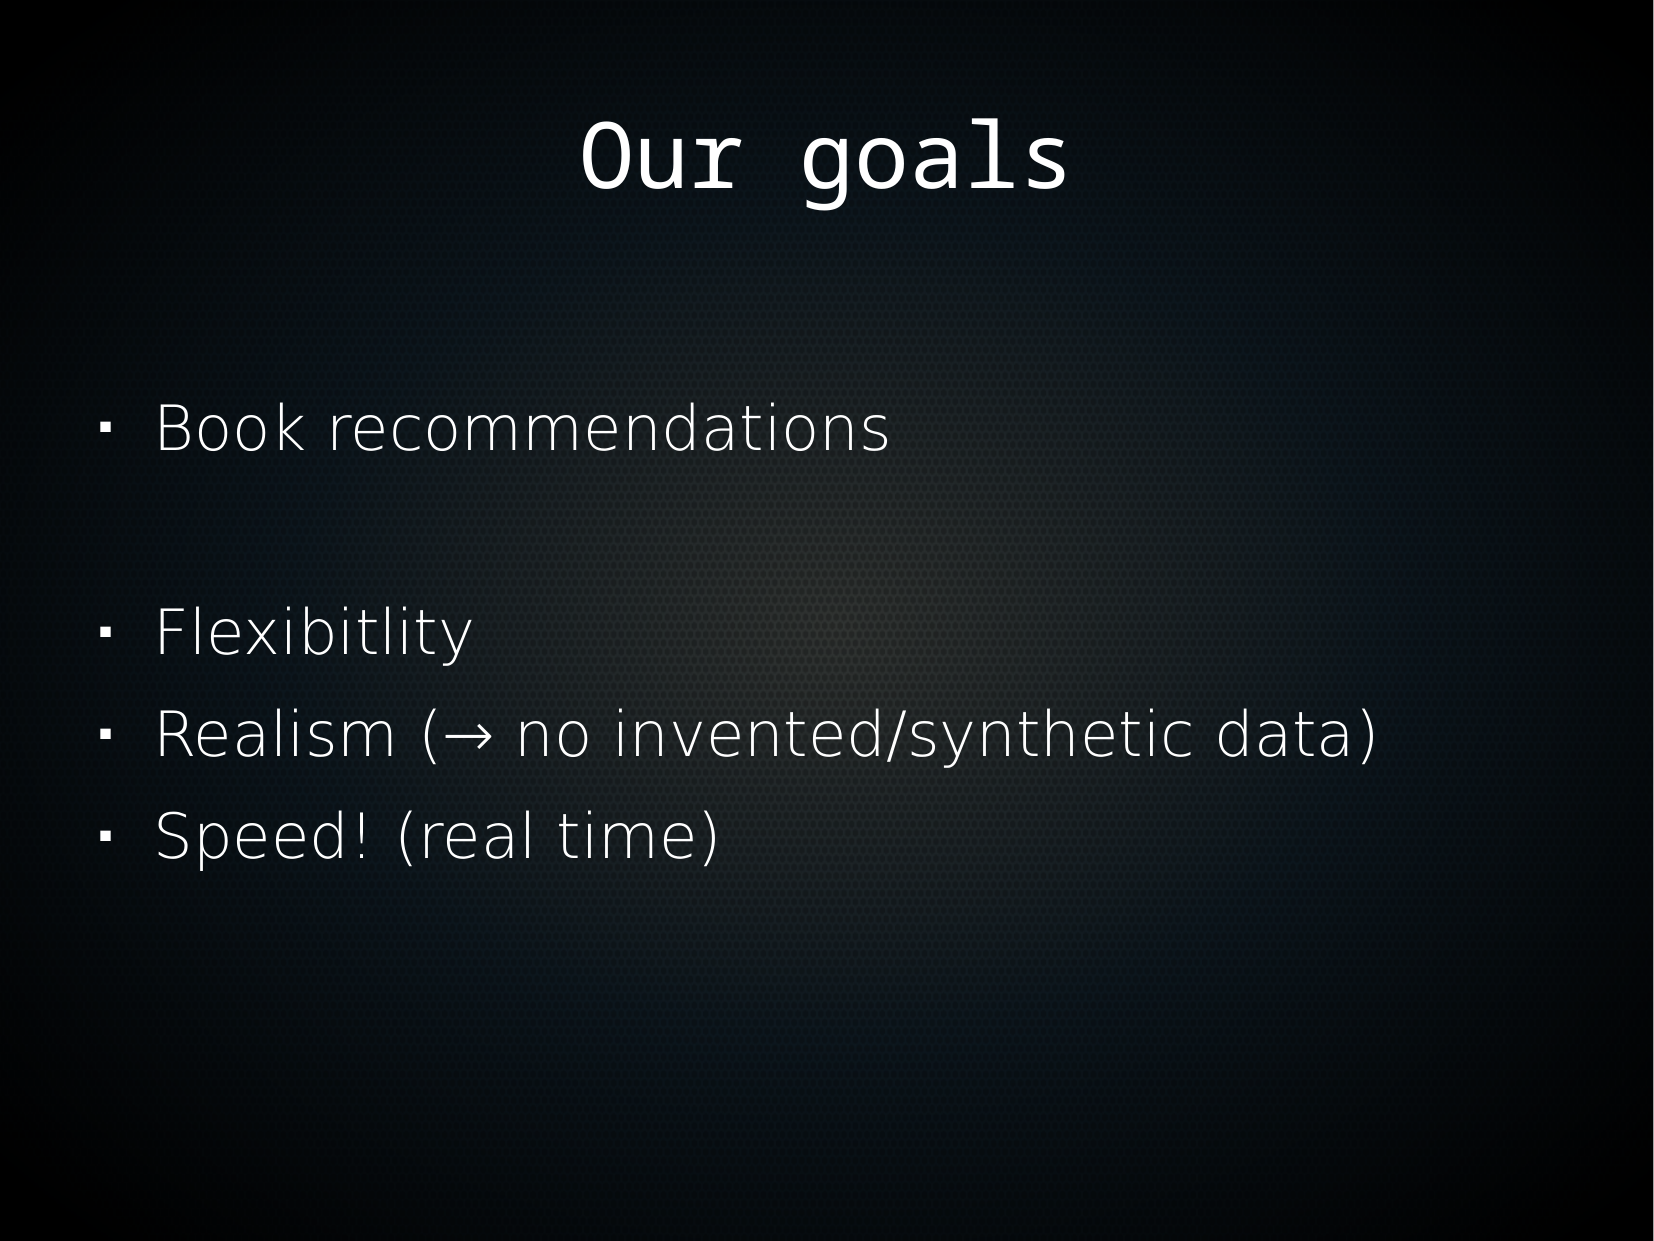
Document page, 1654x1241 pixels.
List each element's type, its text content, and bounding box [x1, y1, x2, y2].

picture [0, 0, 1654, 1241]
list Book recommendations Flexibitlity Realism (→ no invented/synthetic data) Speed! (real time) [82, 290, 1538, 1010]
title Our goals [82, 49, 1571, 257]
